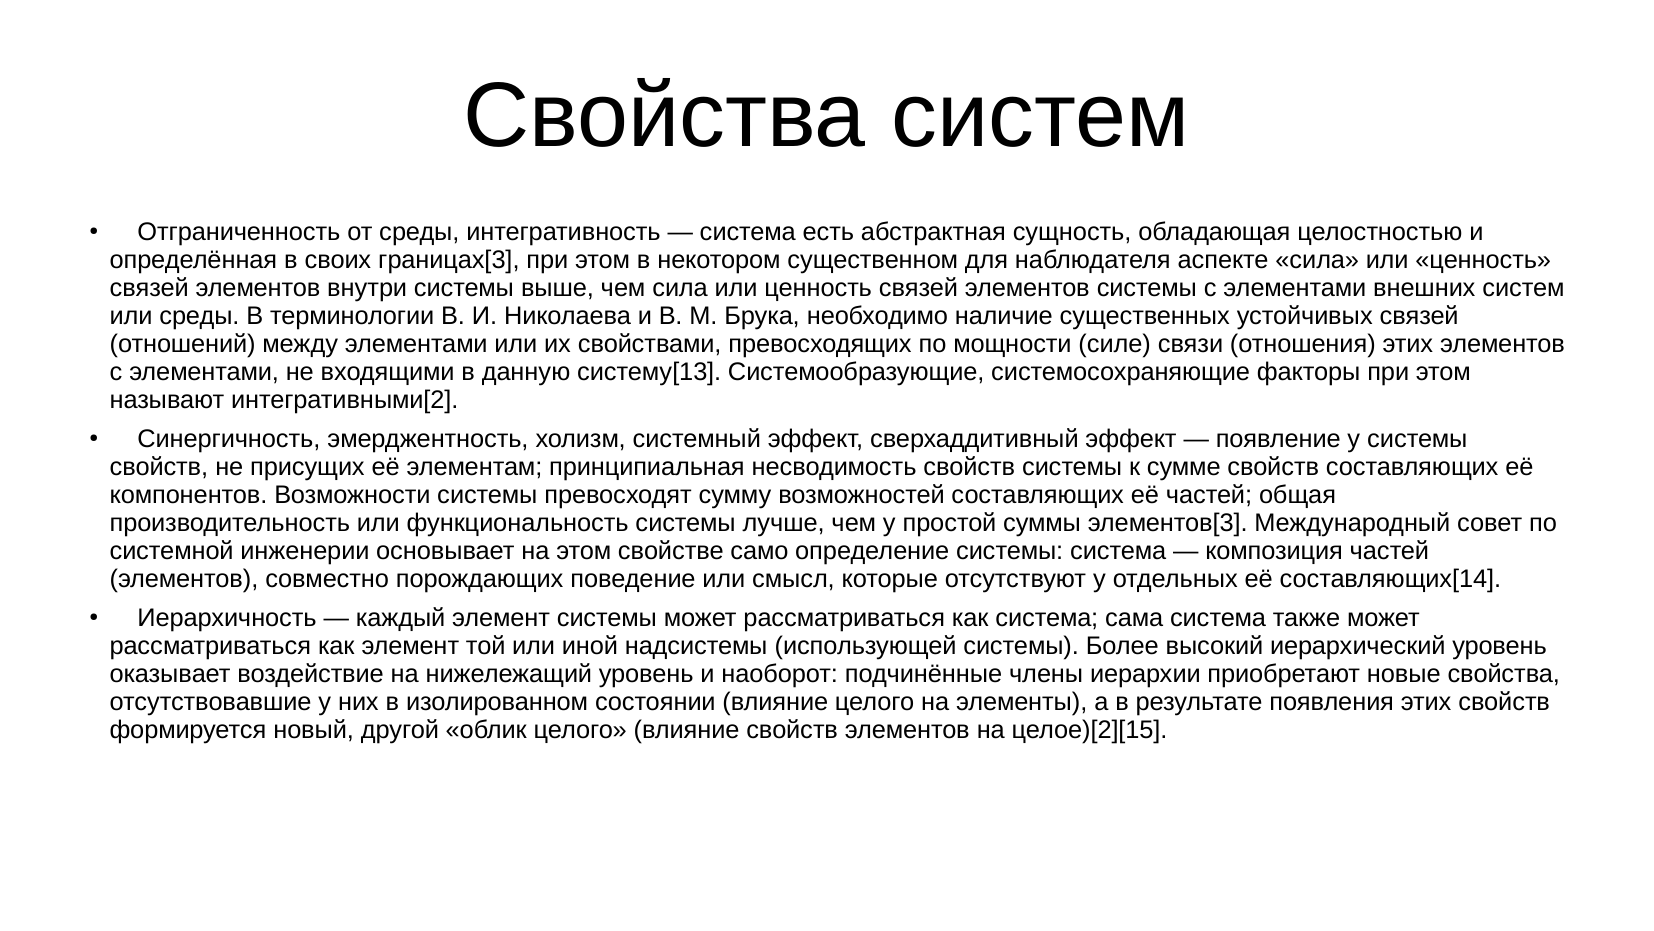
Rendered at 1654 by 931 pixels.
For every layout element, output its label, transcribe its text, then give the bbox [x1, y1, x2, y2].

title Свойства систем [82, 37, 1571, 193]
list Отграниченность от среды, интегративность — система есть абстрактная сущность, обладающая целостностью и определённая в своих границах[3], при этом в некотором существенном для наблюдателя аспекте «сила» или «ценность» связей элементов внутри системы выше, чем сила или ценность связей элементов системы с элементами внешних систем или среды. В терминологии В. И. Николаева и В. М. Брука, необходимо наличие существенных устойчивых связей (отношений) между элементами или их свойствами, превосходящих по мощности (силе) связи (отношения) этих элементов с элементами, не входящими в данную систему[13]. Системообразующие, системосохраняющие факторы при этом называют интегративными[2]. Синергичность, эмерджентность, холизм, системный эффект, сверхаддитивный эффект — появление у системы свойств, не присущих её элементам; принципиальная несводимость свойств системы к сумме свойств составляющих её компонентов. Возможности системы превосходят сумму возможностей составляющих её частей; общая производительность или функциональность системы лучше, чем у простой суммы элементов[3]. Международный совет по системной инженерии основывает на этом свойстве само определение системы: система — композиция частей (элементов), совместно порождающих поведение или смысл, которые отсутствуют у отдельных её составляющих[14]. Иерархичность — каждый элемент системы может рассматриваться как система; сама система также может рассматриваться как элемент той или иной надсистемы (использующей системы). Более высокий иерархический уровень оказывает воздействие на нижележащий уровень и наоборот: подчинённые члены иерархии приобретают новые свойства, отсутствовавшие у них в изолированном состоянии (влияние целого на элементы), а в результате появления этих свойств формируется новый, другой «облик целого» (влияние свойств элементов на целое)[2][15]. [82, 217, 1571, 758]
